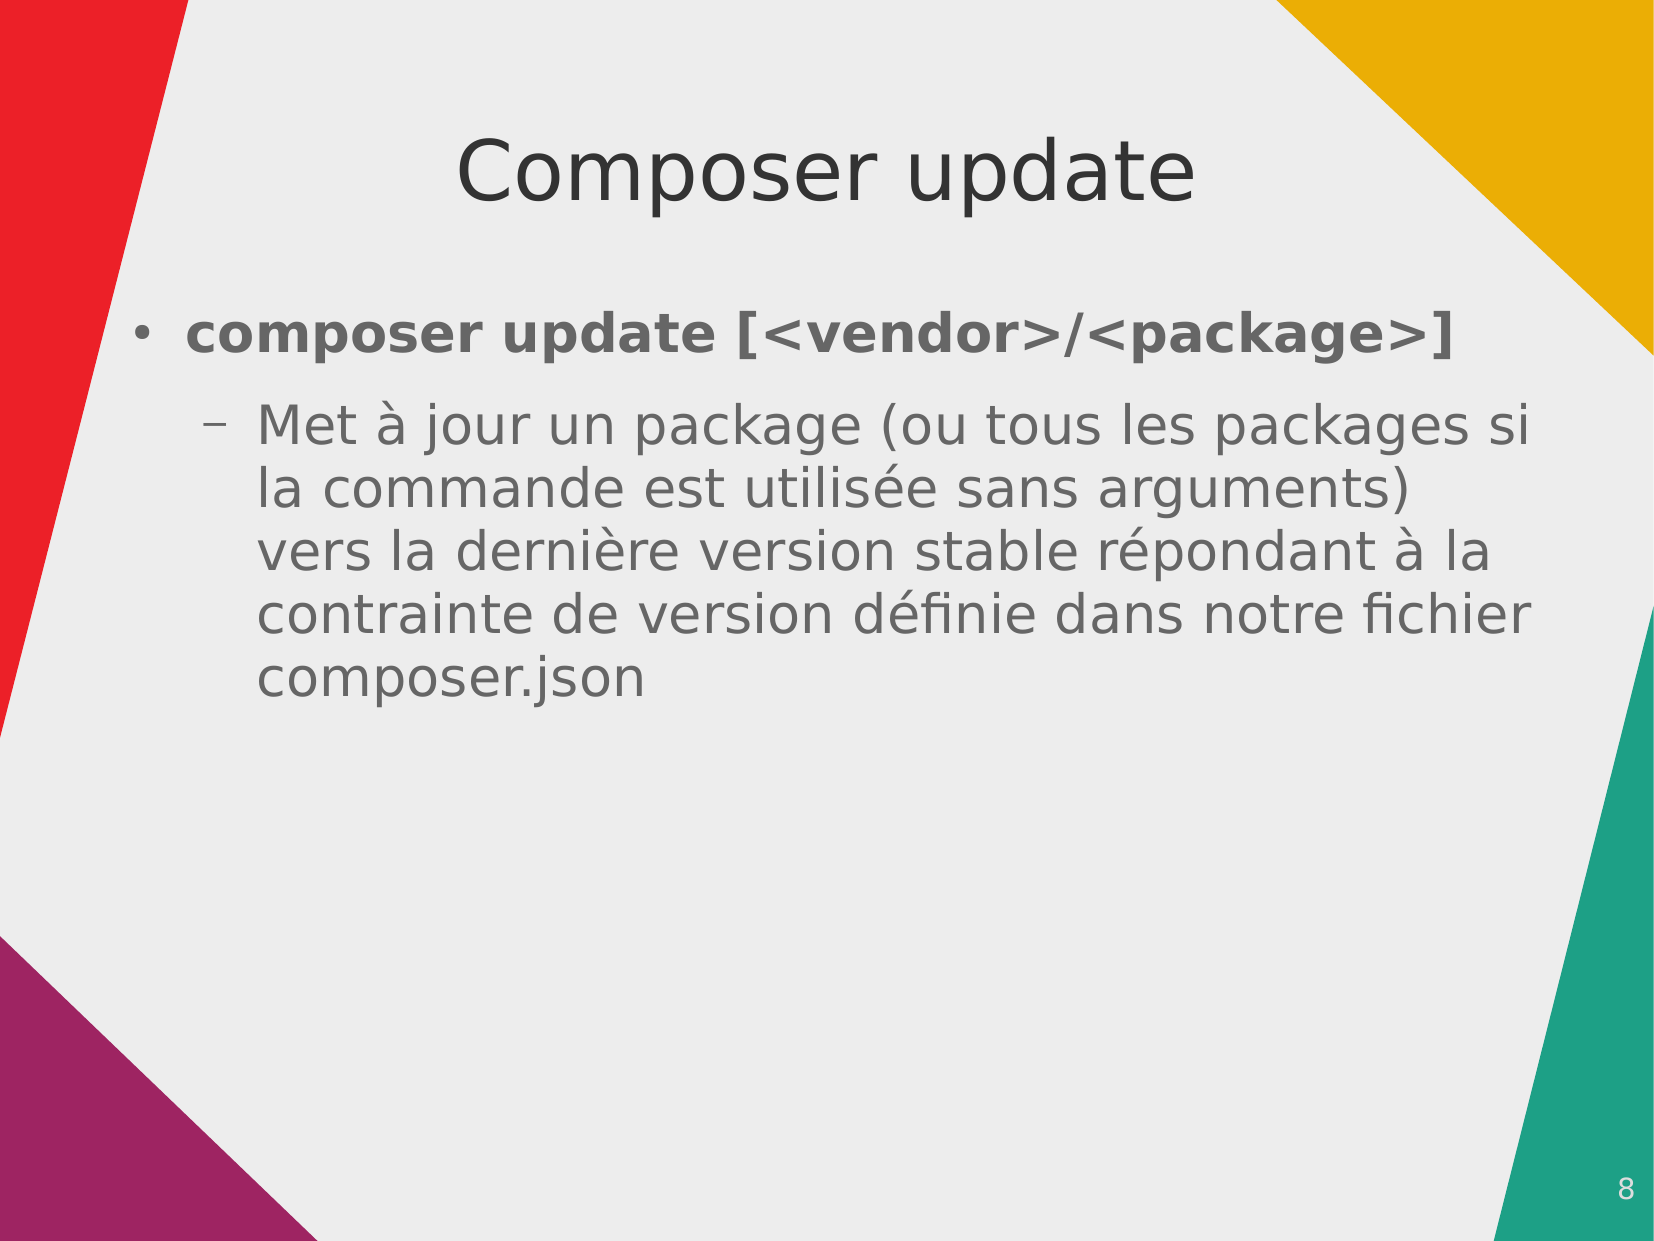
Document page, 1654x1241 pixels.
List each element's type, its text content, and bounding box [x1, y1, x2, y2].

title Composer update [114, 73, 1539, 271]
list composer update [<vendor>/<package>] Met à jour un package (ou tous les packages si la commande est utilisée sans arguments) vers la dernière version stable répondant à la contrainte de version définie dans notre fichier composer.json [114, 302, 1539, 1033]
